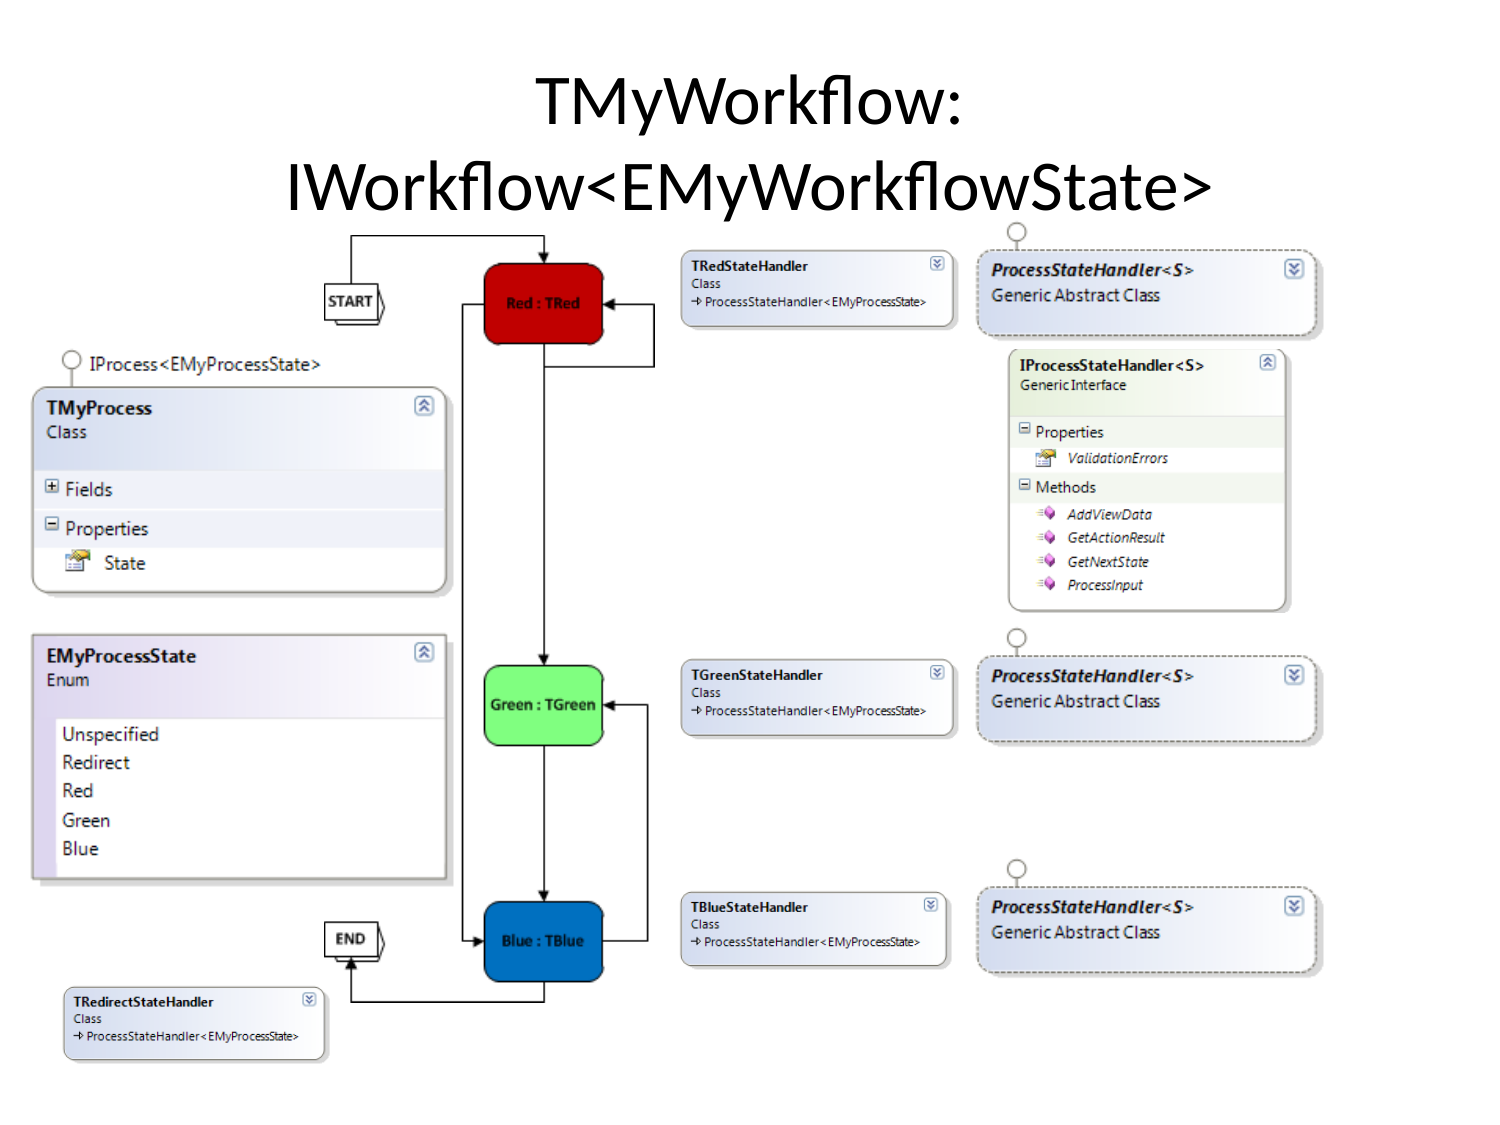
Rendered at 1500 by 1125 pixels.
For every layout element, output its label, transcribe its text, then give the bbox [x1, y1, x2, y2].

picture [670, 233, 1330, 755]
picture [670, 881, 956, 975]
picture [962, 844, 1330, 986]
title TMyWorkflow: IWorkflow<EMyWorkflowState> [75, 45, 1425, 233]
picture [17, 235, 655, 1069]
